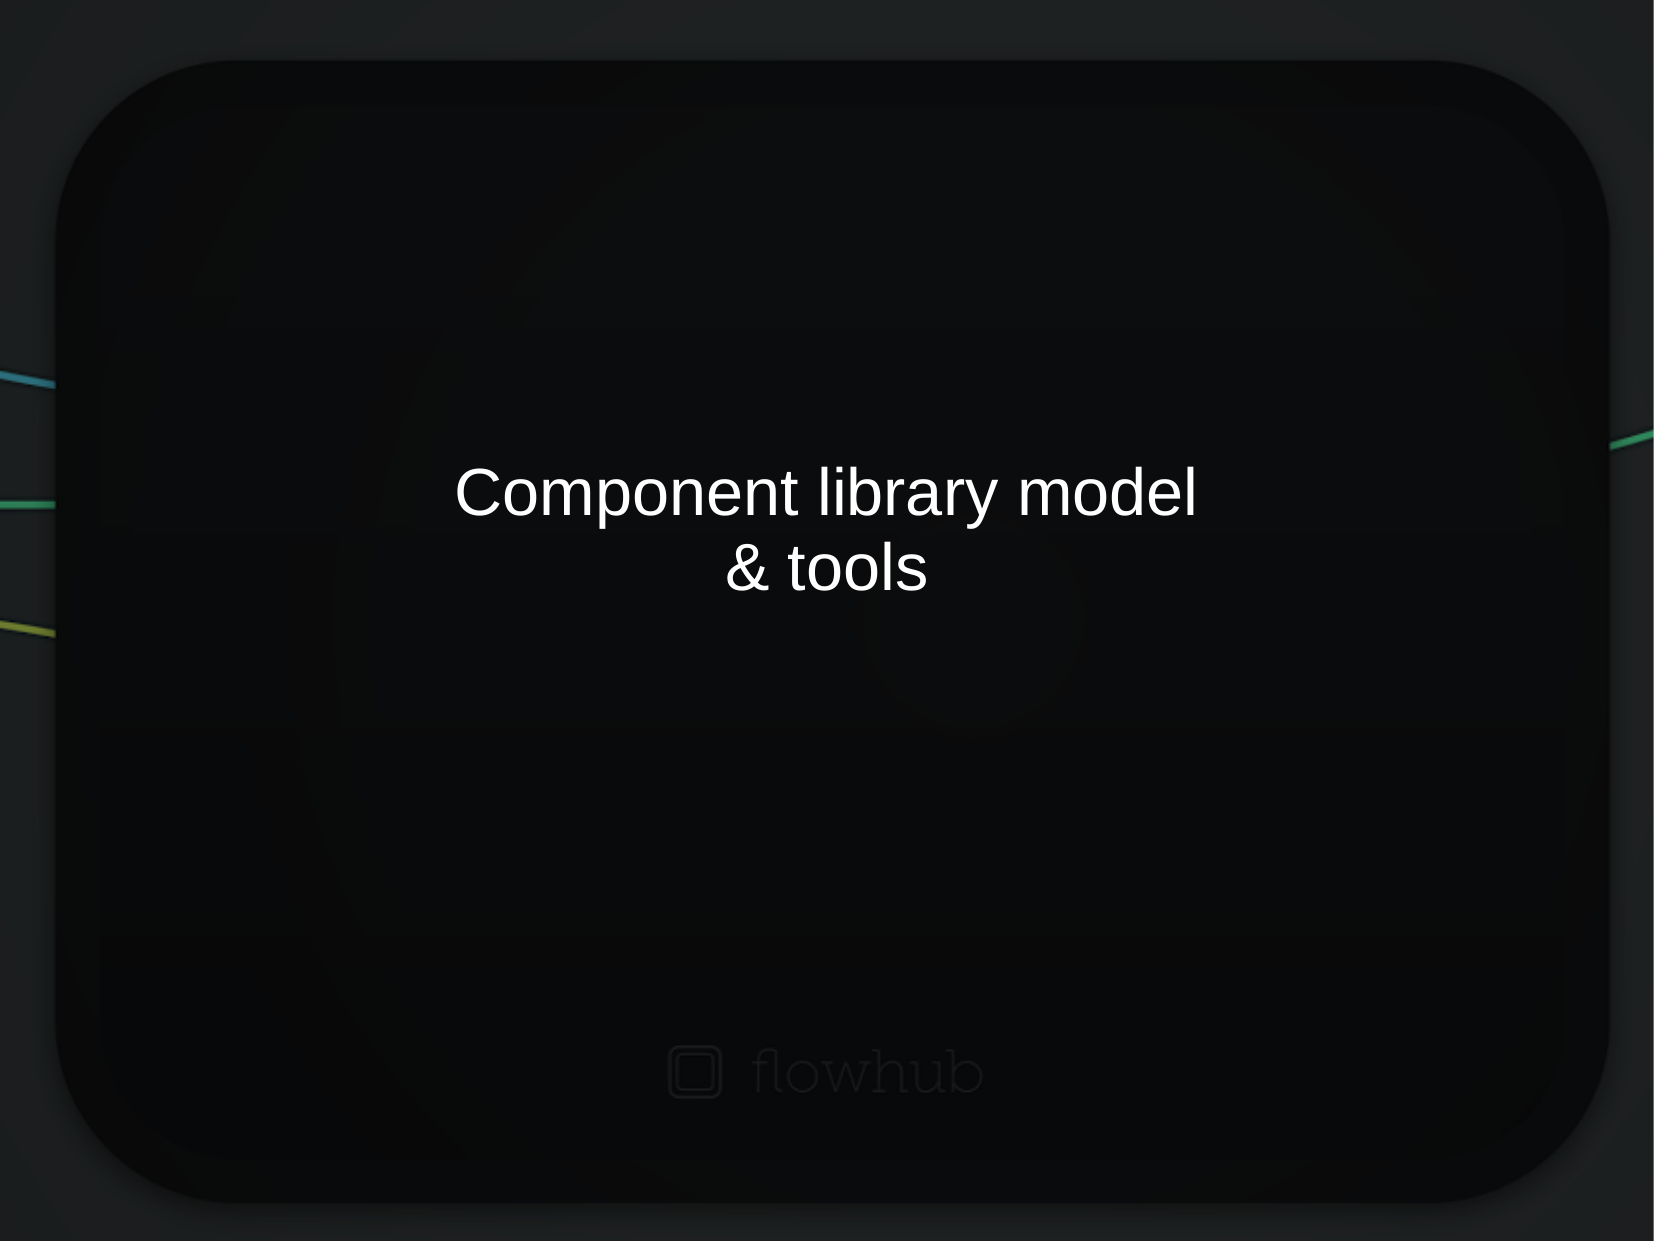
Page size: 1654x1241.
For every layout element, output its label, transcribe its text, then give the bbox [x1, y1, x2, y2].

picture [0, 0, 1654, 1241]
subtitle Component library model & tools [82, 49, 1571, 1010]
